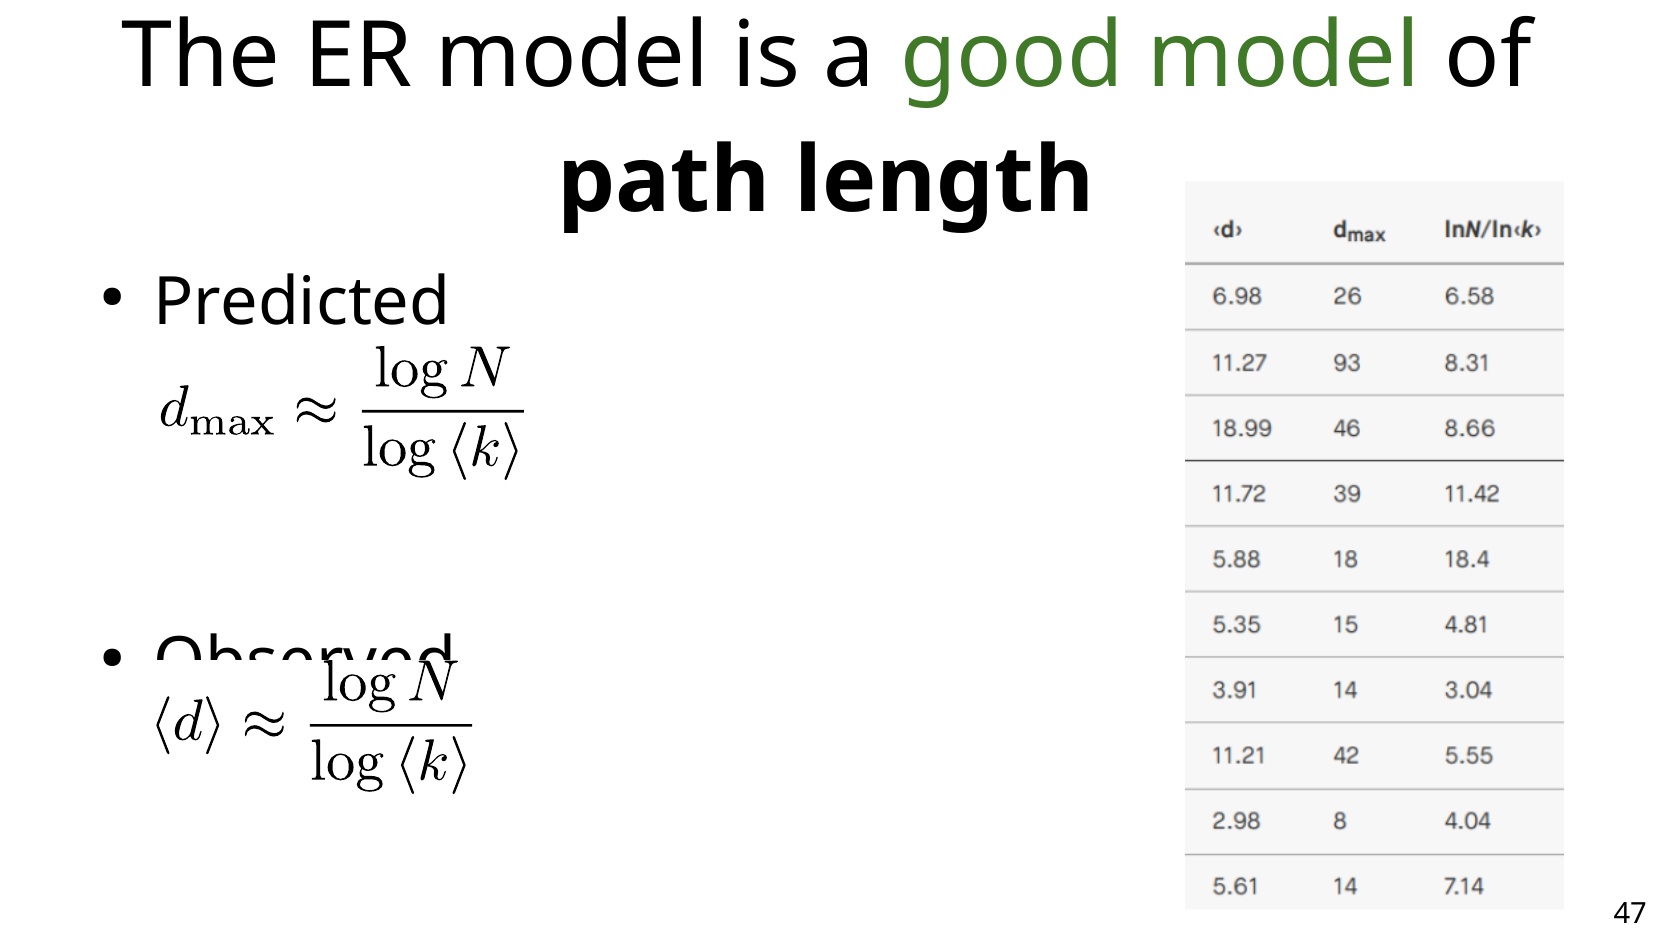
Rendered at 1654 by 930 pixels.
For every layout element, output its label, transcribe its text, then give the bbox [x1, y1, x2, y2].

list Predicted Observed [82, 252, 1185, 793]
text_box [158, 345, 524, 481]
title The ER model is a good model of path length [82, 1, 1571, 225]
list Predicted Observed [1564, 252, 1571, 793]
picture [1185, 179, 1564, 916]
text_box [150, 660, 473, 795]
